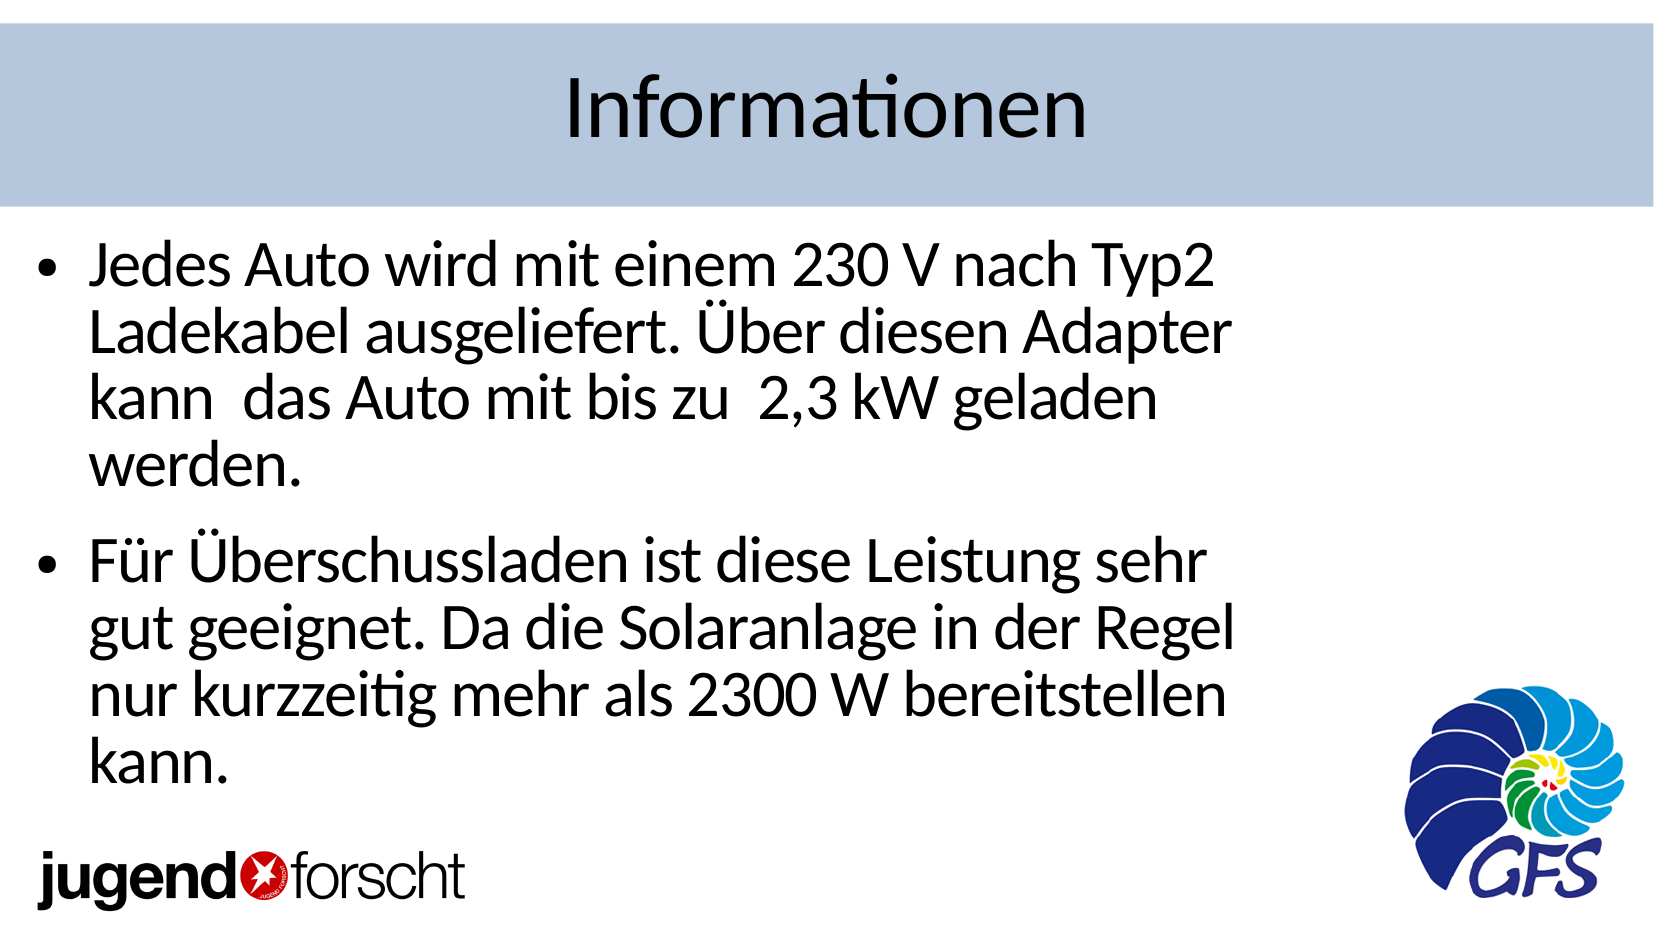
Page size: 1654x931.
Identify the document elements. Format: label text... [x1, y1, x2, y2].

title Informationen [0, 23, 1654, 207]
picture [29, 846, 473, 916]
list Jedes Auto wird mit einem 230 V nach Typ2 Ladekabel ausgeliefert. Über diesen Adapter kann das Auto mit bis zu 2,3 kW geladen werden. Für Überschussladen ist diese Leistung sehr gut geeignet. Da die Solaranlage in der Regel nur kurzzeitig mehr als 2300 W bereitstellen kann. [17, 236, 1300, 827]
picture [1387, 679, 1643, 916]
